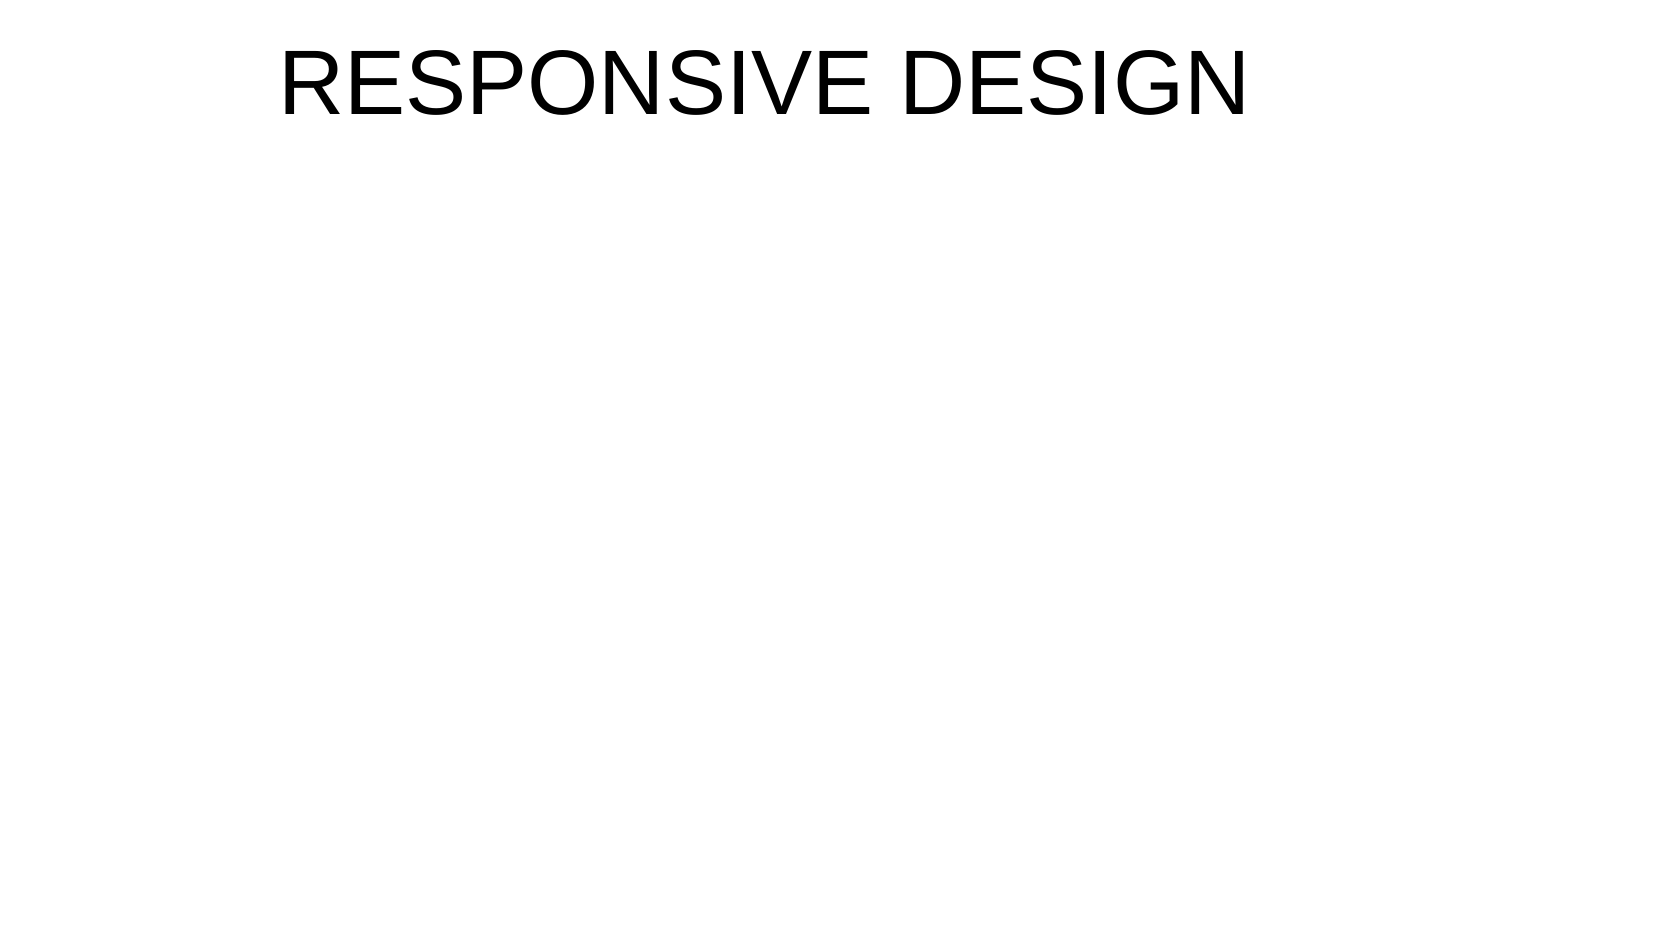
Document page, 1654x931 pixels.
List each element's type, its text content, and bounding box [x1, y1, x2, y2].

text_box RESPONSIVE DESIGN [21, 22, 1510, 134]
